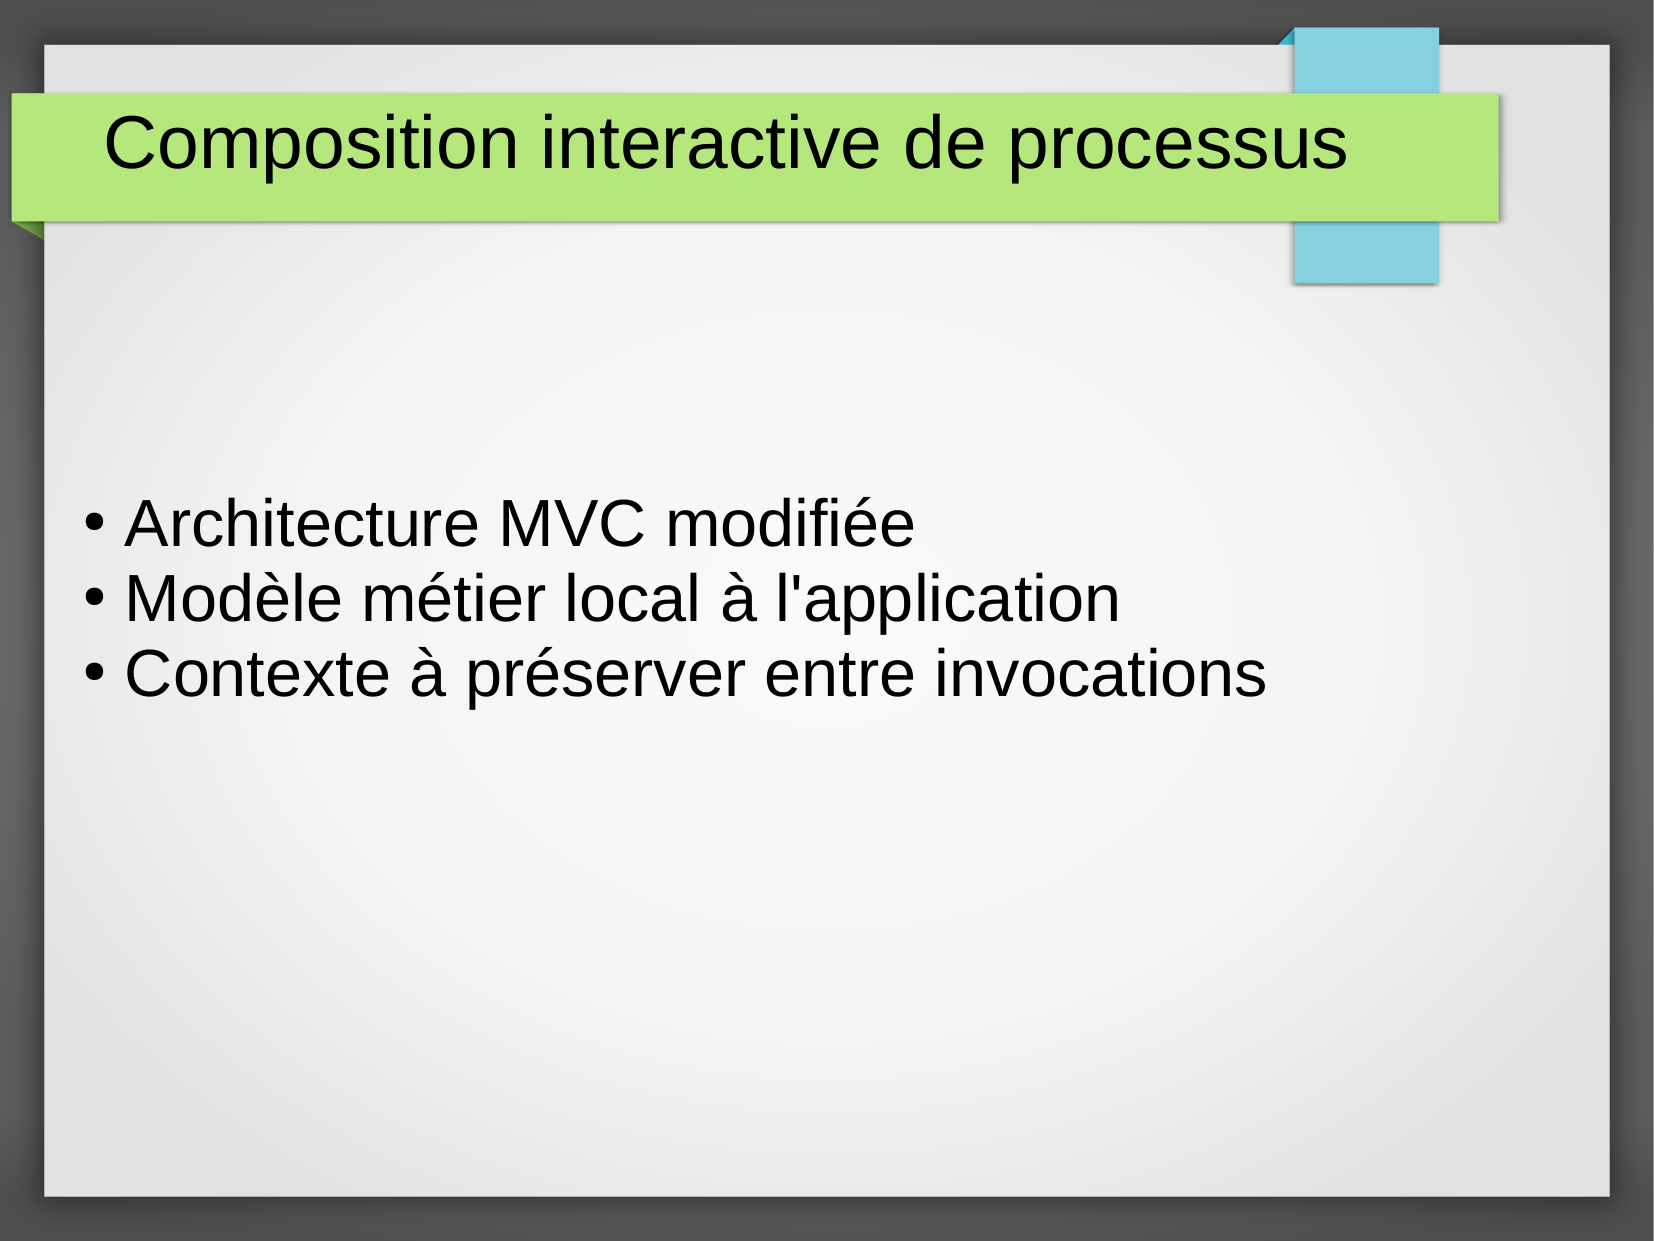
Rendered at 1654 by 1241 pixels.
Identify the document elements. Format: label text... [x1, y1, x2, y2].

picture [0, 0, 1654, 1241]
subtitle Architecture MVC modifiée Modèle métier local à l'application Contexte à préserver entre invocations [82, 49, 1571, 1010]
